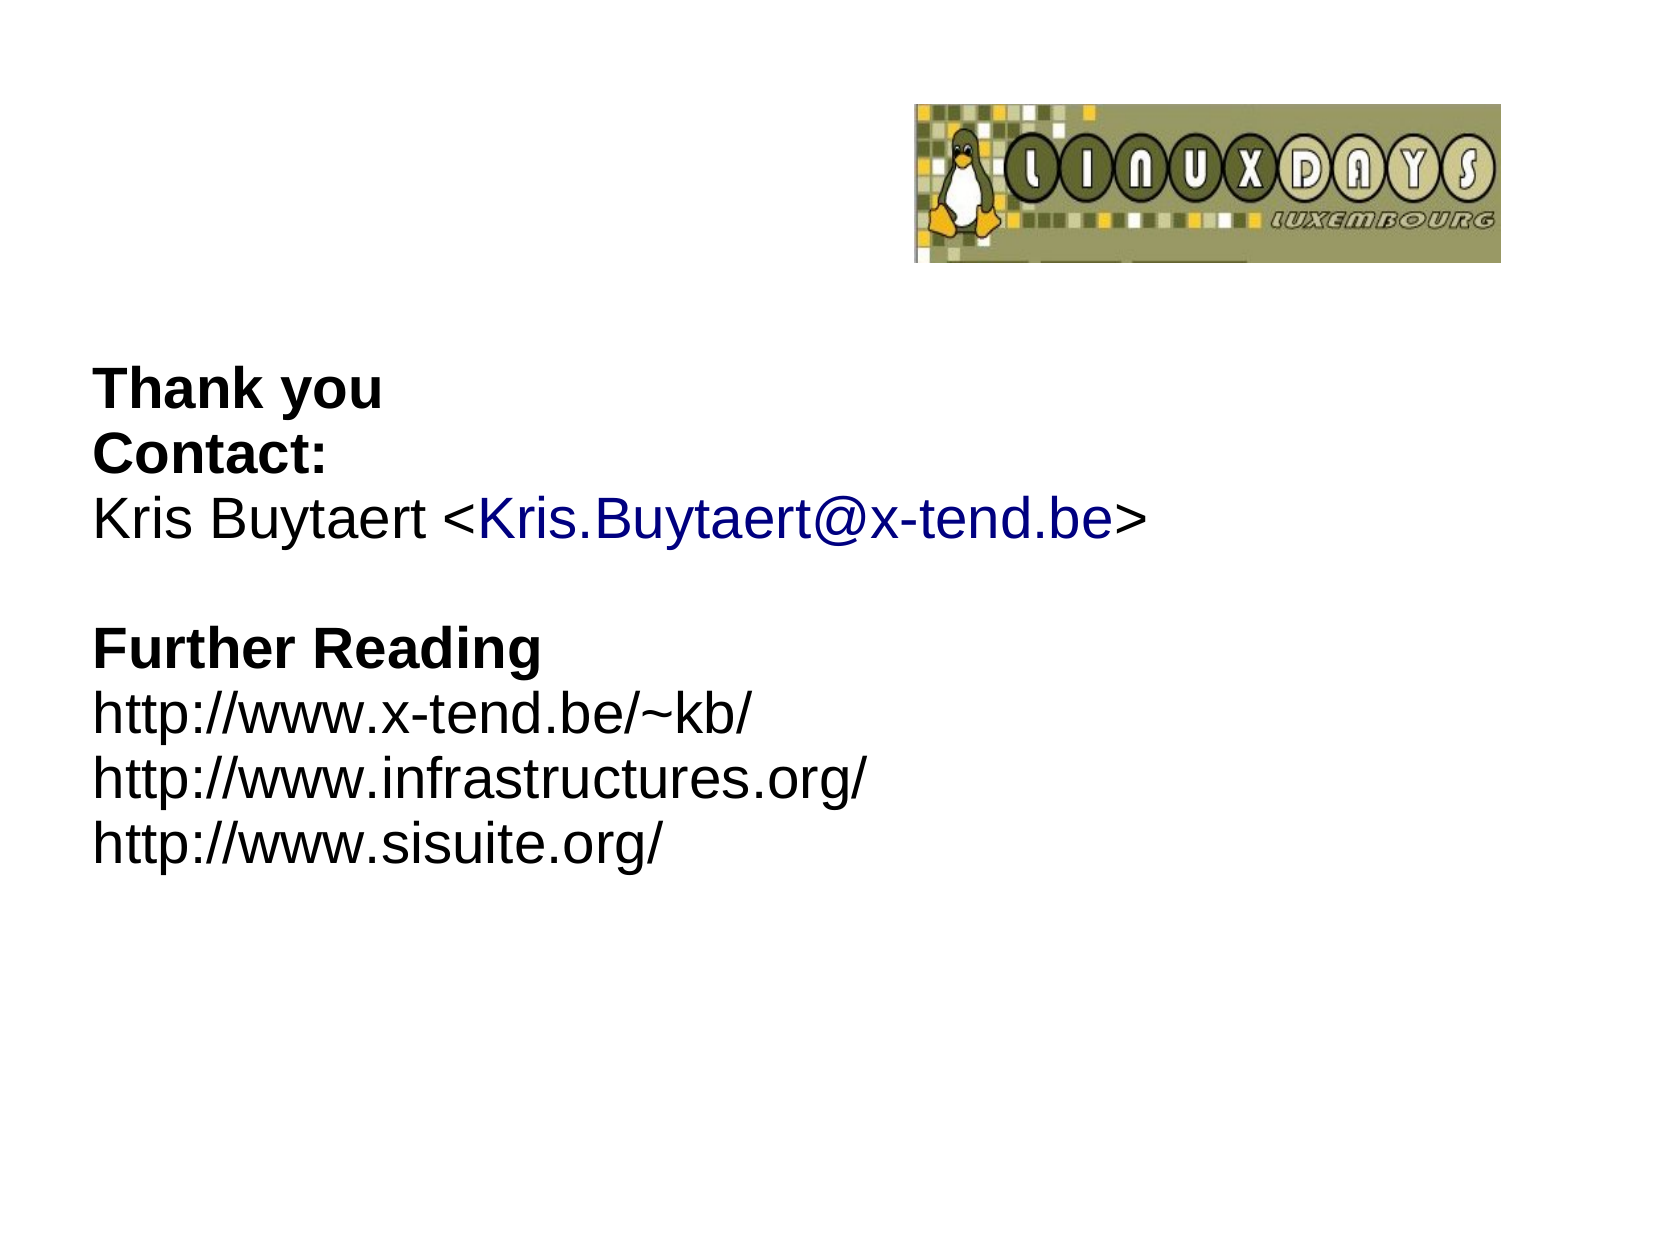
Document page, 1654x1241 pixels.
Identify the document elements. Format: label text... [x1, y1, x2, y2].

picture [914, 104, 1501, 263]
text_box Thank you Contact: Kris Buytaert <Kris.Buytaert@x-tend.be> Further Reading http://www.x-tend.be/~kb/ http://www.infrastructures.org/ http://www.sisuite.org/ [92, 355, 1490, 1241]
